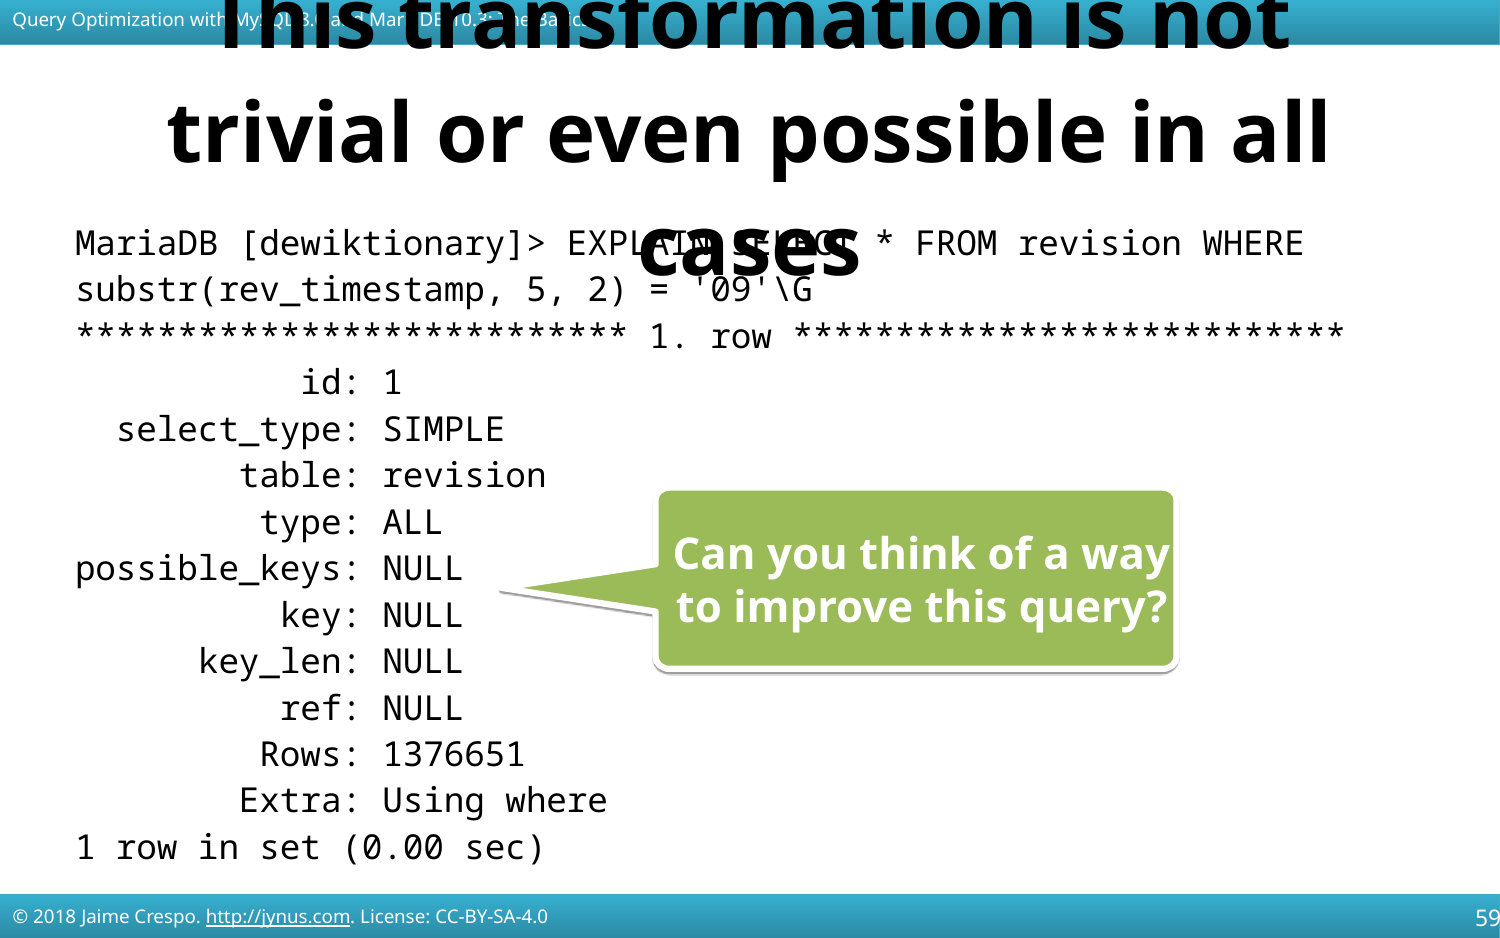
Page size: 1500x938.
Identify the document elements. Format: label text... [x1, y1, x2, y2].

list MariaDB [dewiktionary]> EXPLAIN SELECT * FROM revision WHERE substr(rev_timestamp, 5, 2) = '09'\G *************************** 1. row *************************** id: 1 select_type: SIMPLE table: revision type: ALL possible_keys: NULL key: NULL key_len: NULL ref: NULL Rows: 1376651 Extra: Using where 1 row in set (0.00 sec) [75, 218, 1425, 876]
title This transformation is not trivial or even possible in all cases [75, 46, 1425, 214]
text_box Can you think of a way to improve this query? [501, 487, 1177, 669]
slide_number [1389, 896, 1490, 935]
